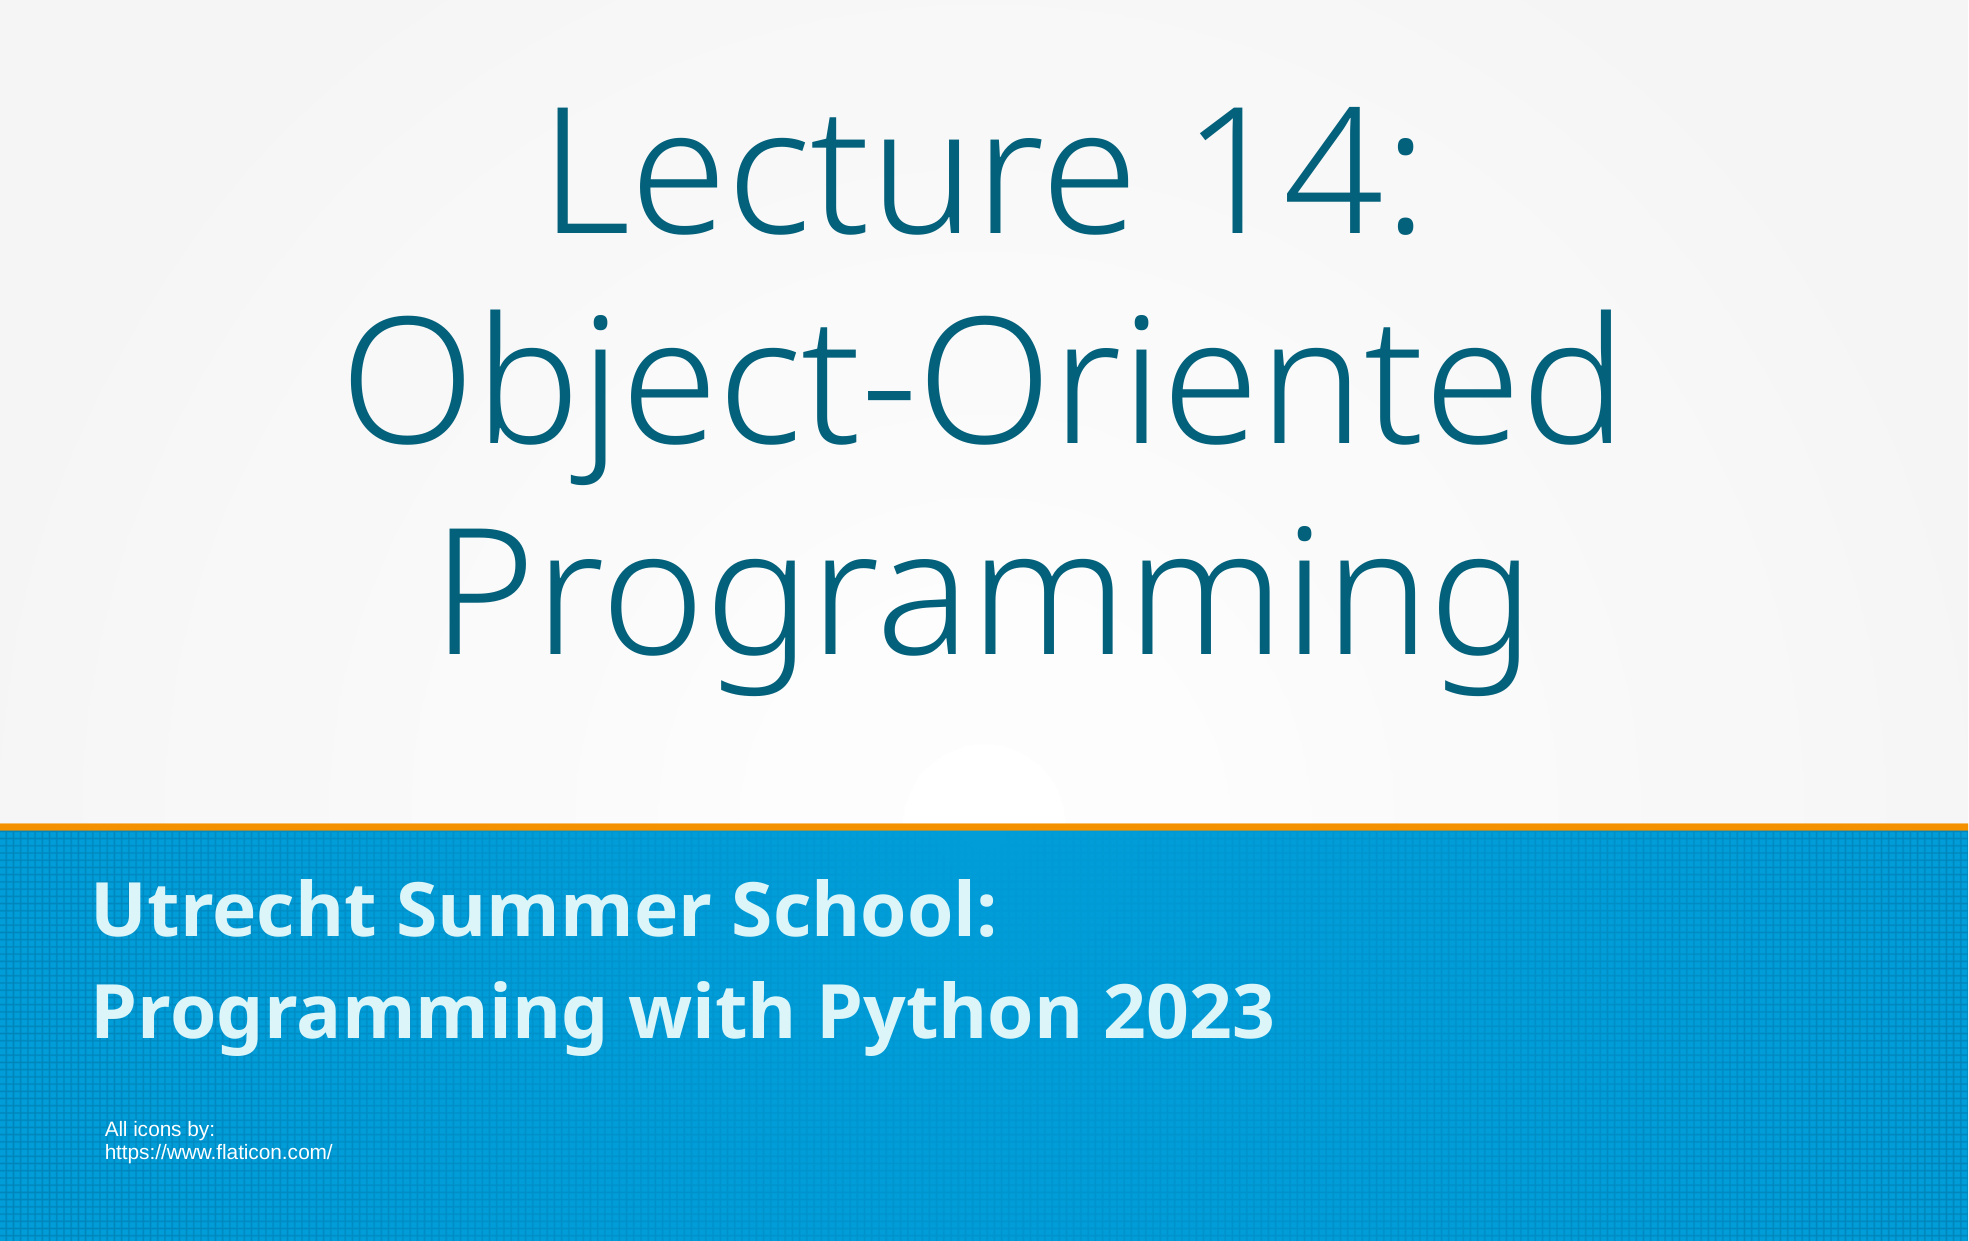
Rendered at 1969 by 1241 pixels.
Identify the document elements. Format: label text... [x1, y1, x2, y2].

text_box All icons by: https://www.flaticon.com/ [90, 1110, 348, 1172]
picture [0, 0, 1969, 830]
text_box Utrecht Summer School: Programming with Python 2023 [90, 855, 1436, 1063]
title Lecture 14: Object-Oriented Programming [98, 49, 1870, 691]
